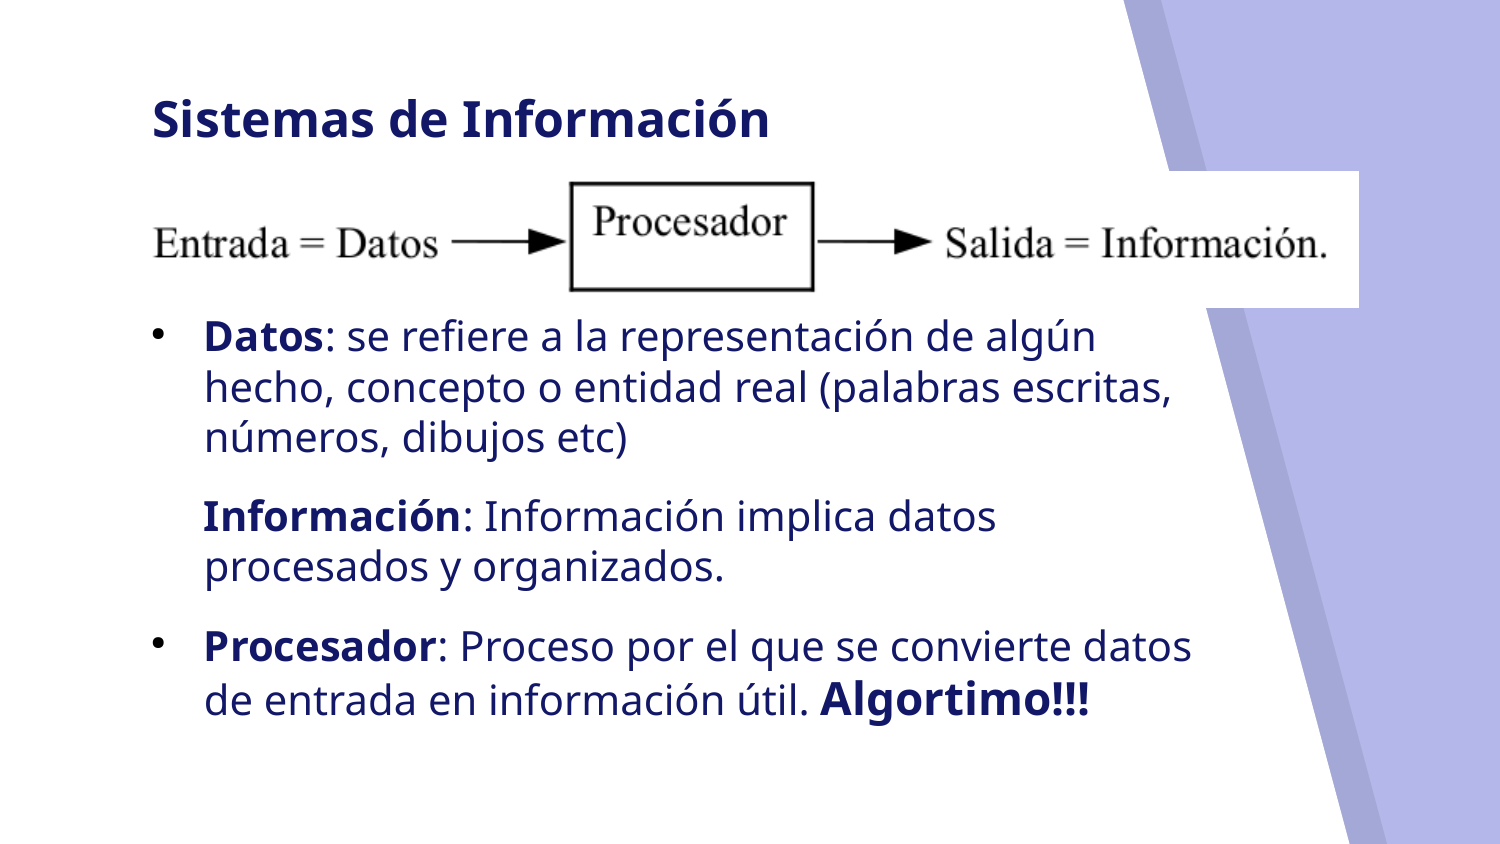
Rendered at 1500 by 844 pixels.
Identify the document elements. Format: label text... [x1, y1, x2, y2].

list Datos: se refiere a la representación de algún hecho, concepto o entidad real (palabras escritas, números, dibujos etc) Información: Información implica datos procesados y organizados. Procesador: Proceso por el que se convierte datos de entrada en información útil. Algortimo!!! [118, 295, 1239, 666]
title Sistemas de Información [137, 82, 1011, 163]
picture [125, 171, 1359, 308]
